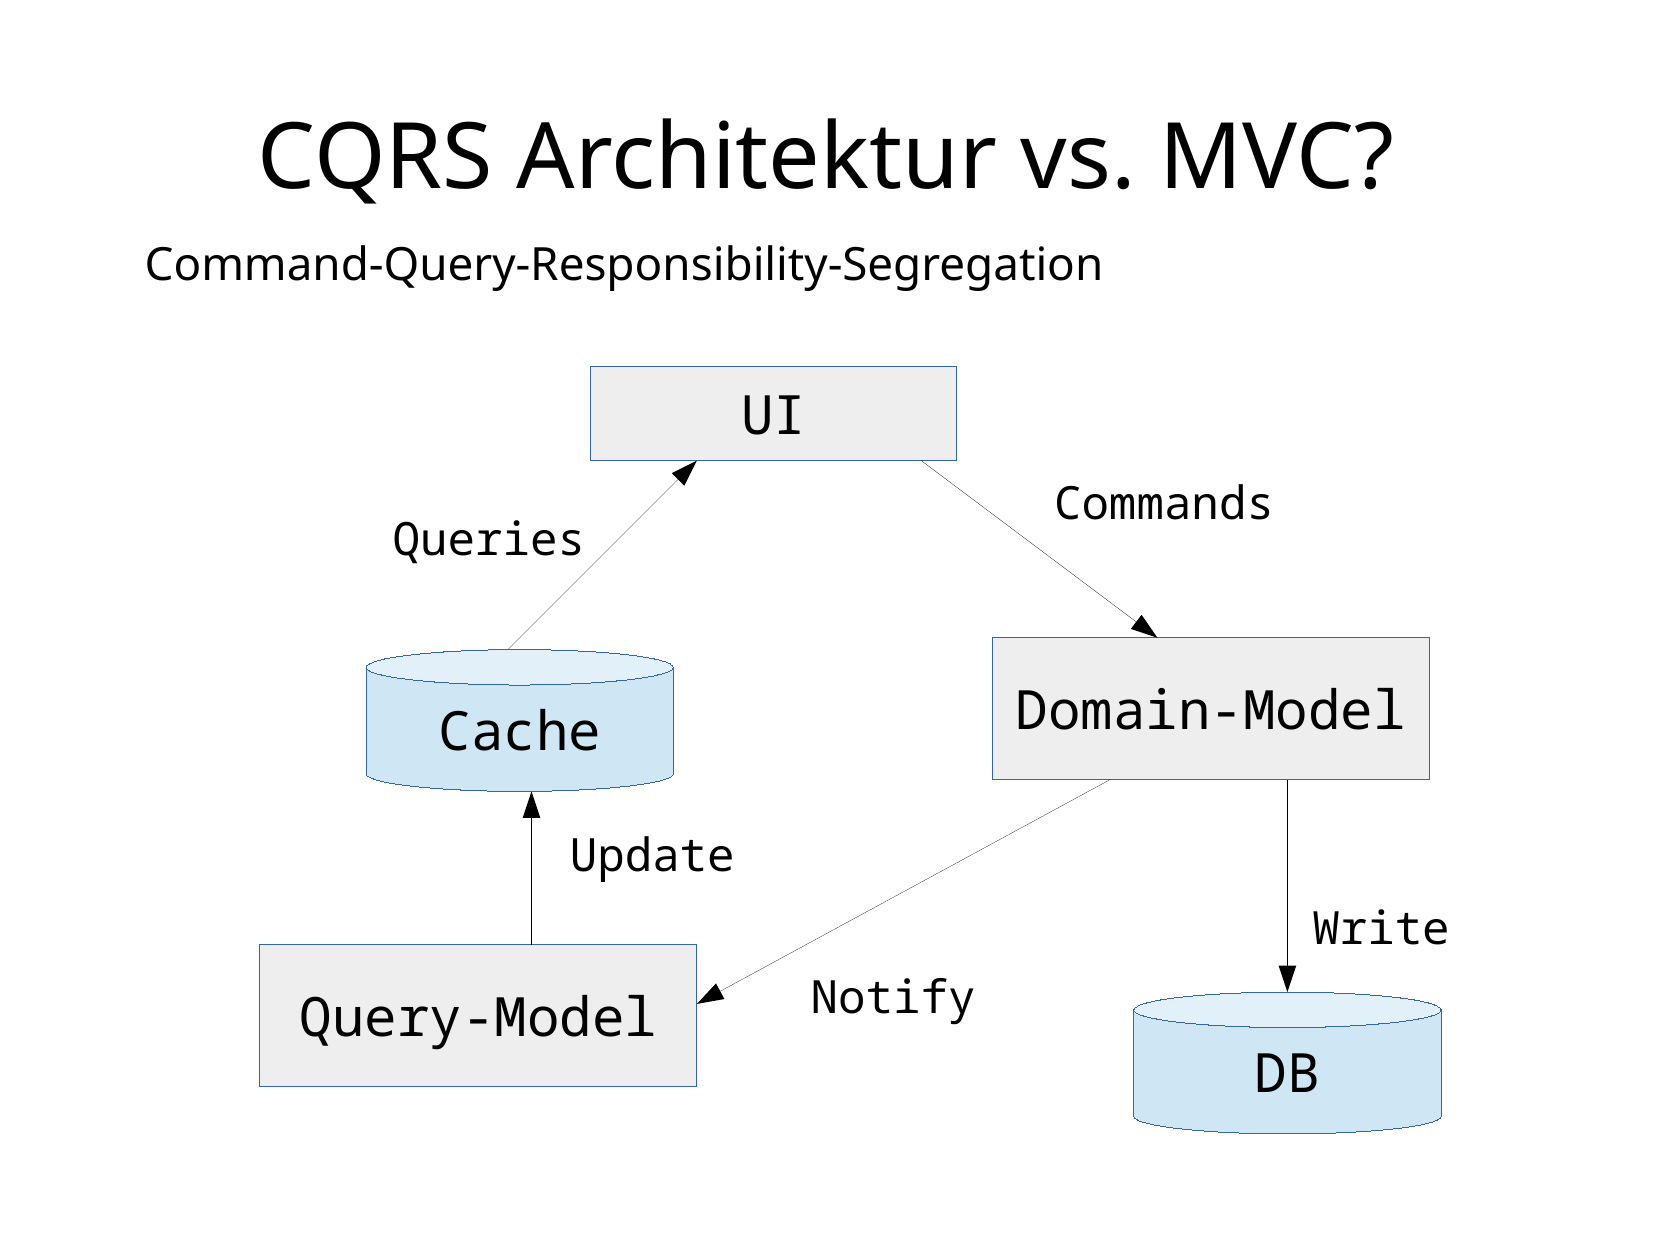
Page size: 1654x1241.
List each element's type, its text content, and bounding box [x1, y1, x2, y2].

text_box Cache [366, 668, 674, 792]
text_box Update [555, 814, 750, 884]
text_box UI [590, 366, 957, 461]
text_box Queries [377, 498, 709, 567]
text_box Notify [795, 956, 991, 1026]
text_box Write [1297, 888, 1465, 957]
text_box DB [1133, 1010, 1442, 1134]
text_box Domain-Model [992, 637, 1430, 780]
text_box Command-Query-Responsibility-Segregation [129, 224, 1489, 291]
text_box Commands [1039, 462, 1371, 532]
text_box Query-Model [259, 944, 697, 1087]
title CQRS Architektur vs. MVC? [82, 49, 1571, 257]
